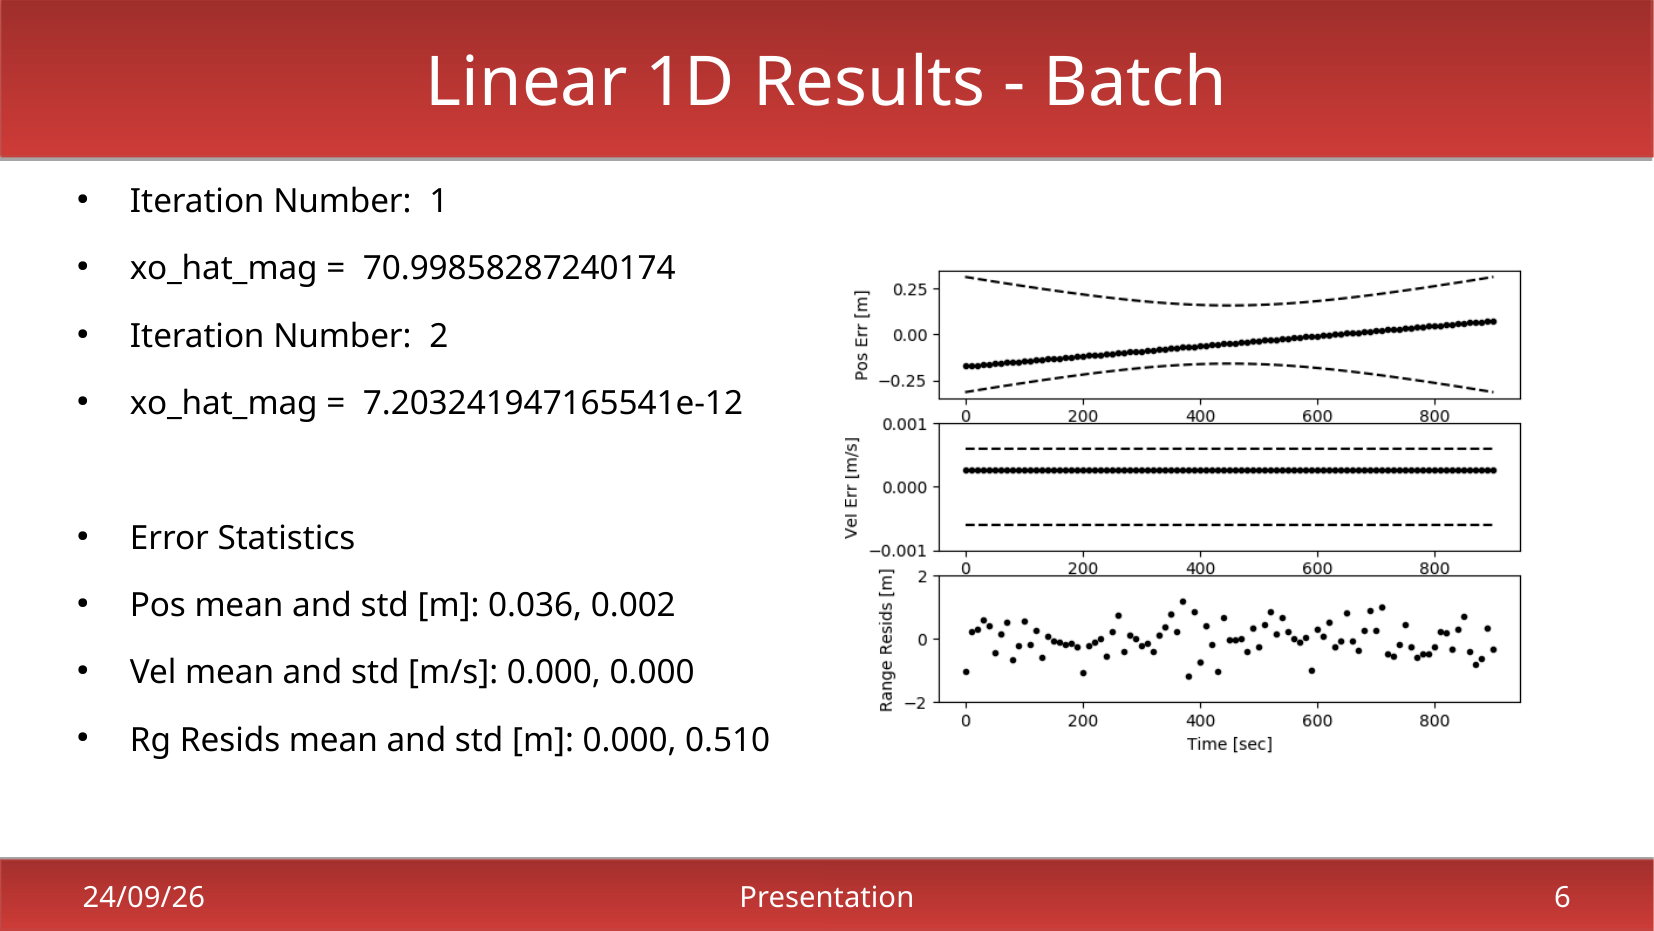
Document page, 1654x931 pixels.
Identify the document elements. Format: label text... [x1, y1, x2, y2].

picture [0, 0, 1654, 161]
picture [0, 857, 1654, 931]
list Iteration Number: 1 xo_hat_mag = 70.99858287240174 Iteration Number: 2 xo_hat_mag = 7.203241947165541e-12 Error Statistics Pos mean and std [m]: 0.036, 0.002 Vel mean and std [m/s]: 0.000, 0.000 Rg Resids mean and std [m]: 0.000, 0.510 [59, 177, 809, 792]
picture [845, 204, 1595, 764]
title Linear 1D Results - Batch [59, 23, 1595, 133]
